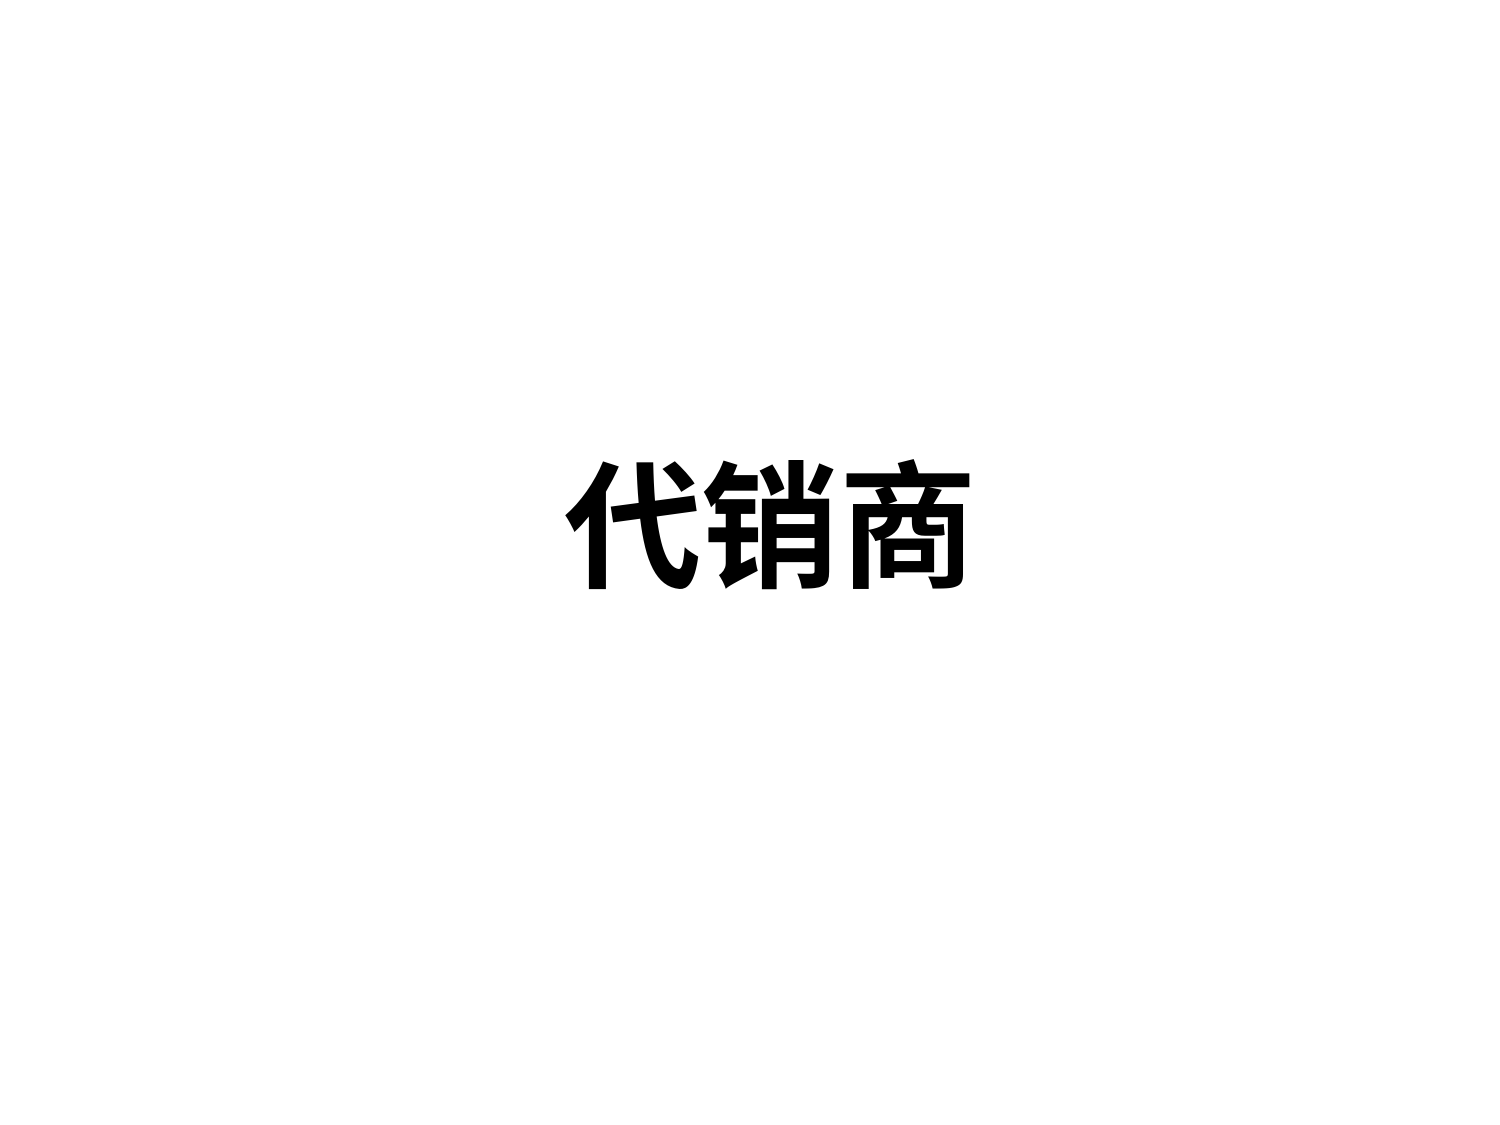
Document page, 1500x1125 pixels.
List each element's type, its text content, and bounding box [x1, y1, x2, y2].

text_box 代销商 [549, 432, 1081, 613]
